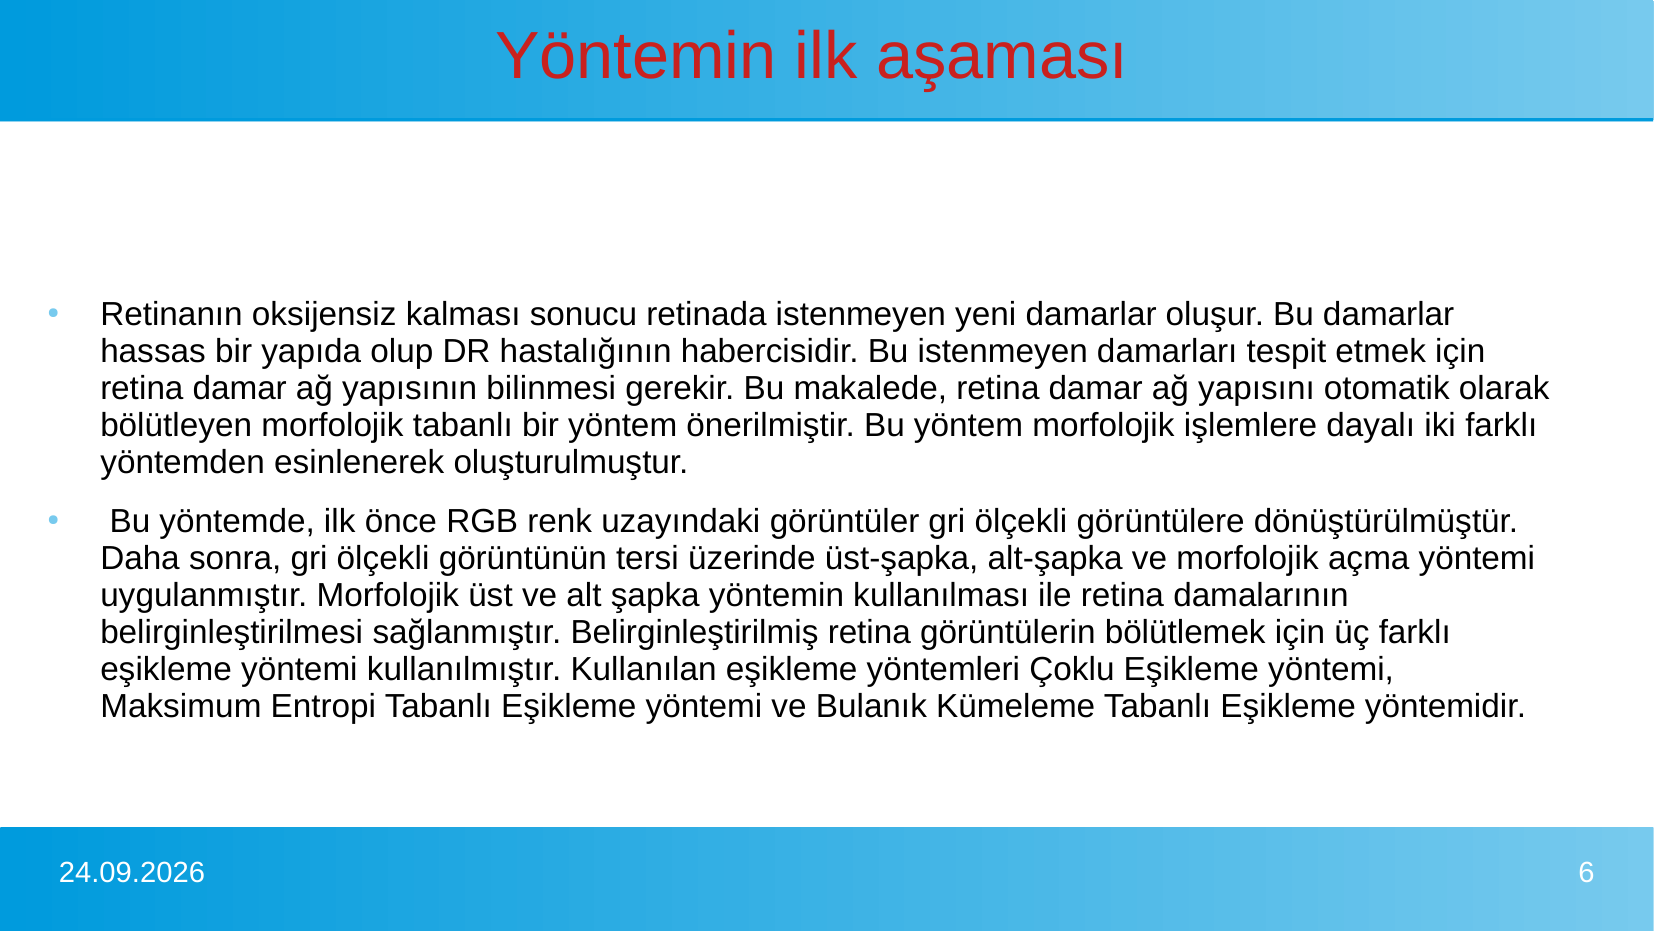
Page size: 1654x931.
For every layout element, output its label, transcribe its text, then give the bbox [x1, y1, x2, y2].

text_box Yöntemin ilk aşaması [91, 10, 1533, 101]
list Retinanın oksijensiz kalması sonucu retinada istenmeyen yeni damarlar oluşur. Bu damarlar hassas bir yapıda olup DR hastalığının habercisidir. Bu istenmeyen damarları tespit etmek için retina damar ağ yapısının bilinmesi gerekir. Bu makalede, retina damar ağ yapısını otomatik olarak bölütleyen morfolojik tabanlı bir yöntem önerilmiştir. Bu yöntem morfolojik işlemlere dayalı iki farklı yöntemden esinlenerek oluşturulmuştur. Bu yöntemde, ilk önce RGB renk uzayındaki görüntüler gri ölçekli görüntülere dönüştürülmüştür. Daha sonra, gri ölçekli görüntünün tersi üzerinde üst-şapka, alt-şapka ve morfolojik açma yöntemi uygulanmıştır. Morfolojik üst ve alt şapka yöntemin kullanılması ile retina damalarının belirginleştirilmesi sağlanmıştır. Belirginleştirilmiş retina görüntülerin bölütlemek için üç farklı eşikleme yöntemi kullanılmıştır. Kullanılan eşikleme yöntemleri Çoklu Eşikleme yöntemi, Maksimum Entropi Tabanlı Eşikleme yöntemi ve Bulanık Kümeleme Tabanlı Eşikleme yöntemidir. [29, 236, 1565, 827]
